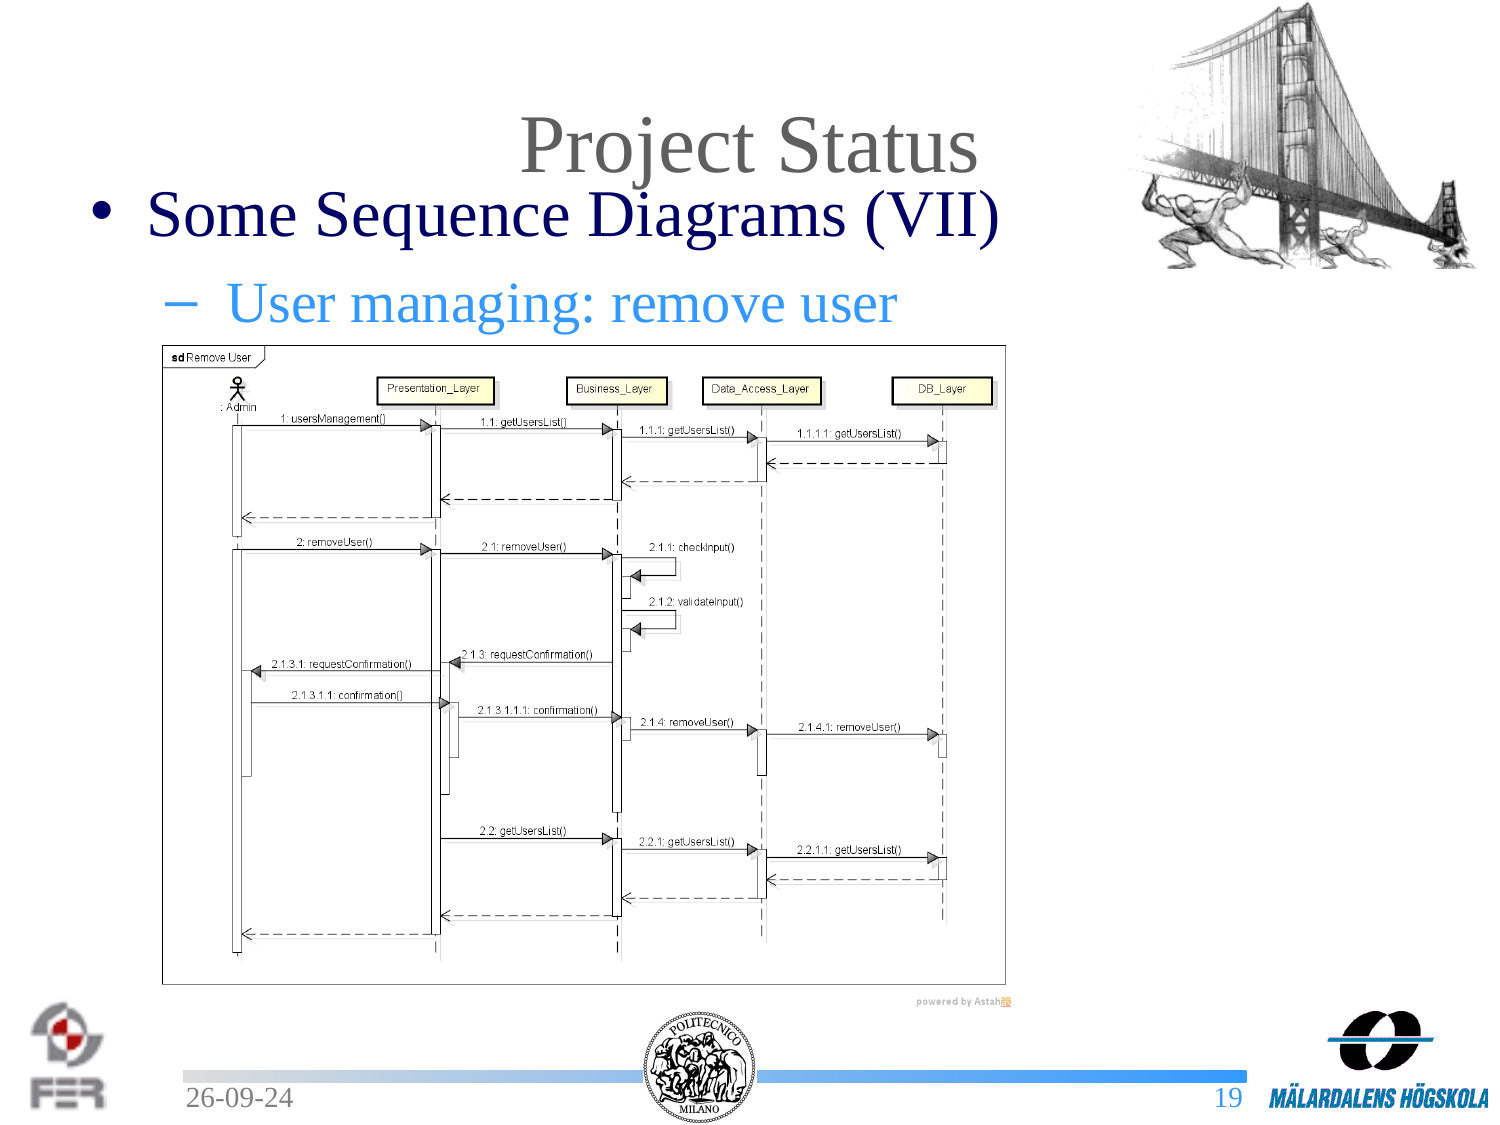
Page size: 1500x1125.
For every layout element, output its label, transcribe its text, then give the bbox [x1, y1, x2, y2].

picture [643, 1011, 757, 1123]
picture [153, 336, 1014, 1010]
picture [1368, 1093, 1374, 1104]
picture [1269, 1011, 1488, 1108]
picture [1122, 0, 1477, 269]
title Project Status [75, 45, 1122, 162]
list Some Sequence Diagrams (VII) User managing: remove user [75, 162, 1426, 905]
picture [29, 987, 107, 1125]
text_box <numero> [1186, 1070, 1258, 1114]
picture [1454, 1091, 1459, 1108]
picture [1435, 1096, 1441, 1104]
text_box 13-11-06 [171, 1070, 396, 1114]
